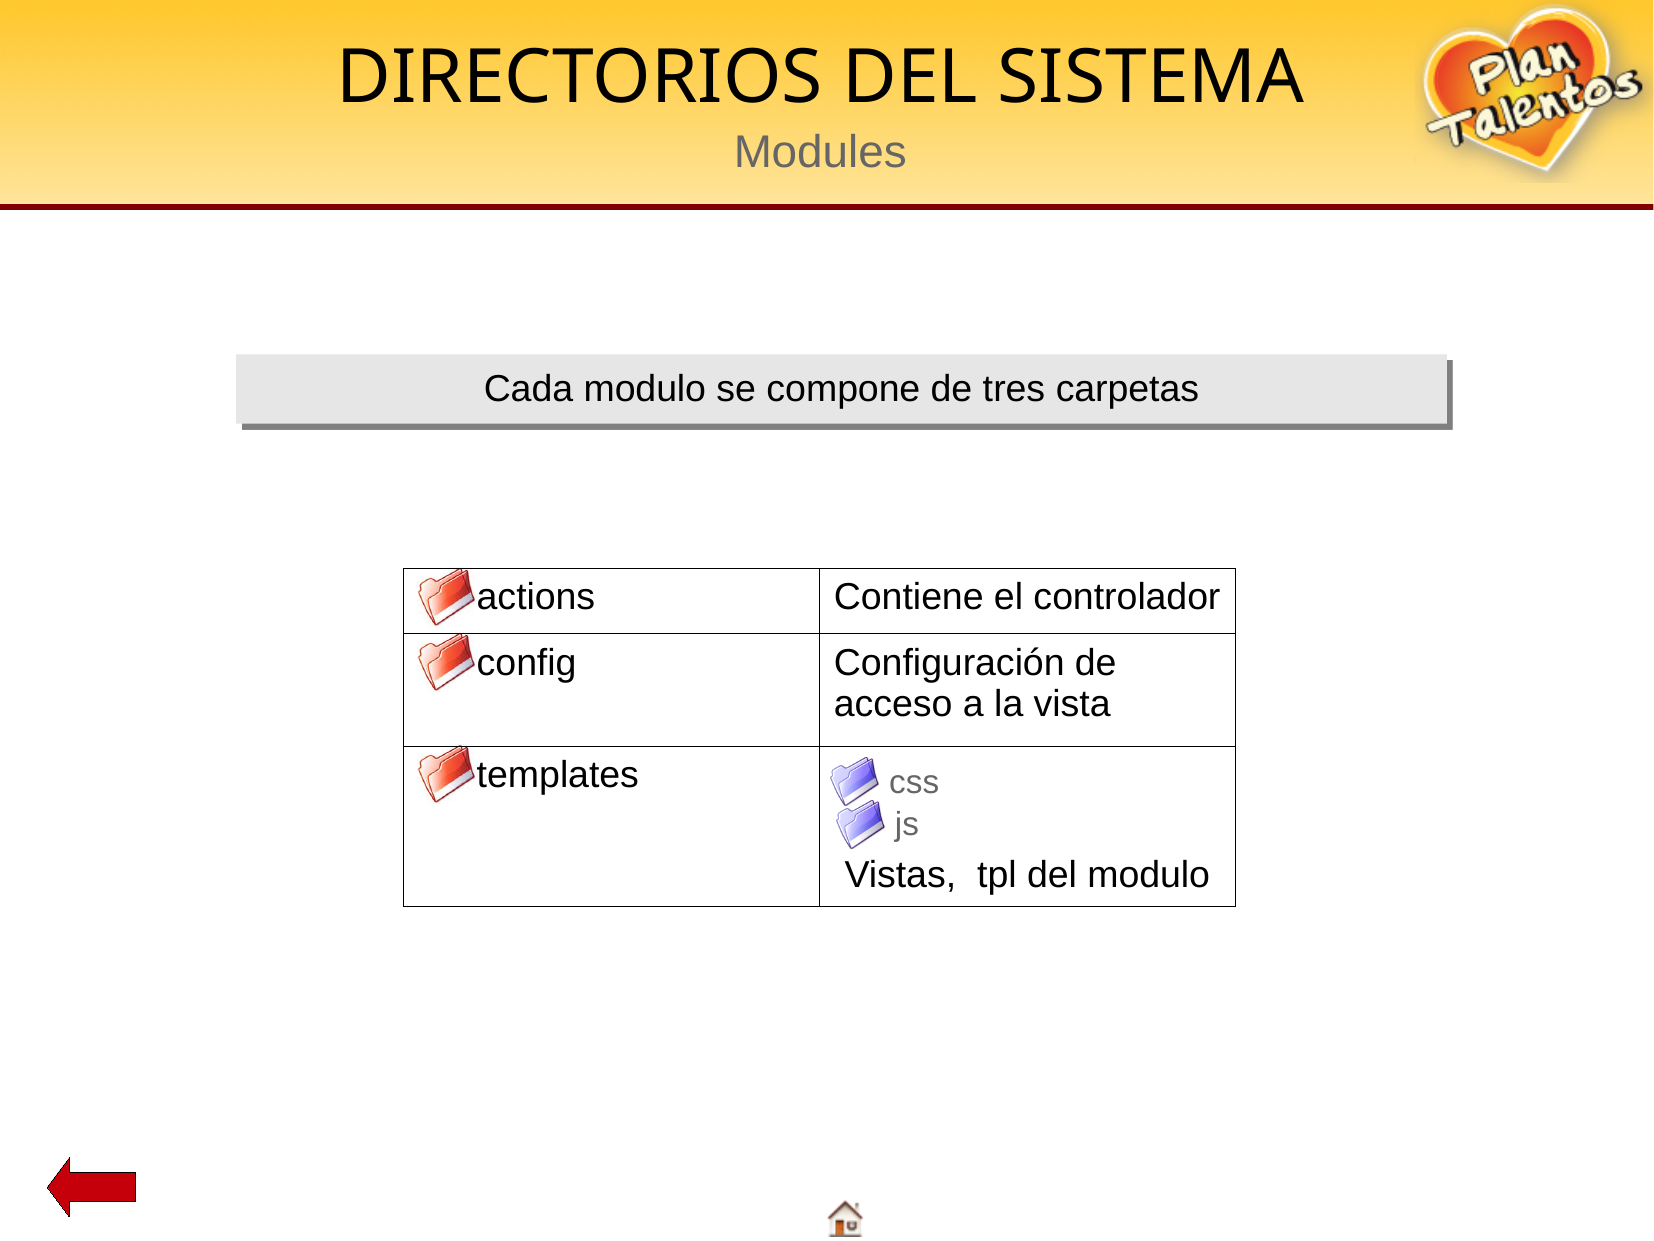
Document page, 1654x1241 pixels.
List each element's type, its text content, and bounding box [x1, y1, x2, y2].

table_cell Vistas, tpl del modulo [820, 747, 1235, 906]
picture [0, 0, 1654, 204]
table_cell Configuración de acceso a la vista [820, 634, 1235, 746]
table_cell templates [404, 747, 819, 906]
picture [417, 634, 477, 692]
text_box [47, 1157, 136, 1217]
table_header Contiene el controlador [820, 569, 1235, 633]
table_cell config [404, 634, 819, 746]
picture [826, 1198, 865, 1237]
text_box js [820, 798, 969, 851]
text_box css [814, 755, 963, 808]
title DIRECTORIOS DEL SISTEMA [76, 0, 1565, 148]
table_header actions [404, 569, 819, 633]
picture [417, 569, 477, 627]
text_box Cada modulo se compone de tres carpetas [236, 354, 1447, 424]
text_box Modules [649, 118, 1004, 185]
picture [417, 747, 477, 804]
